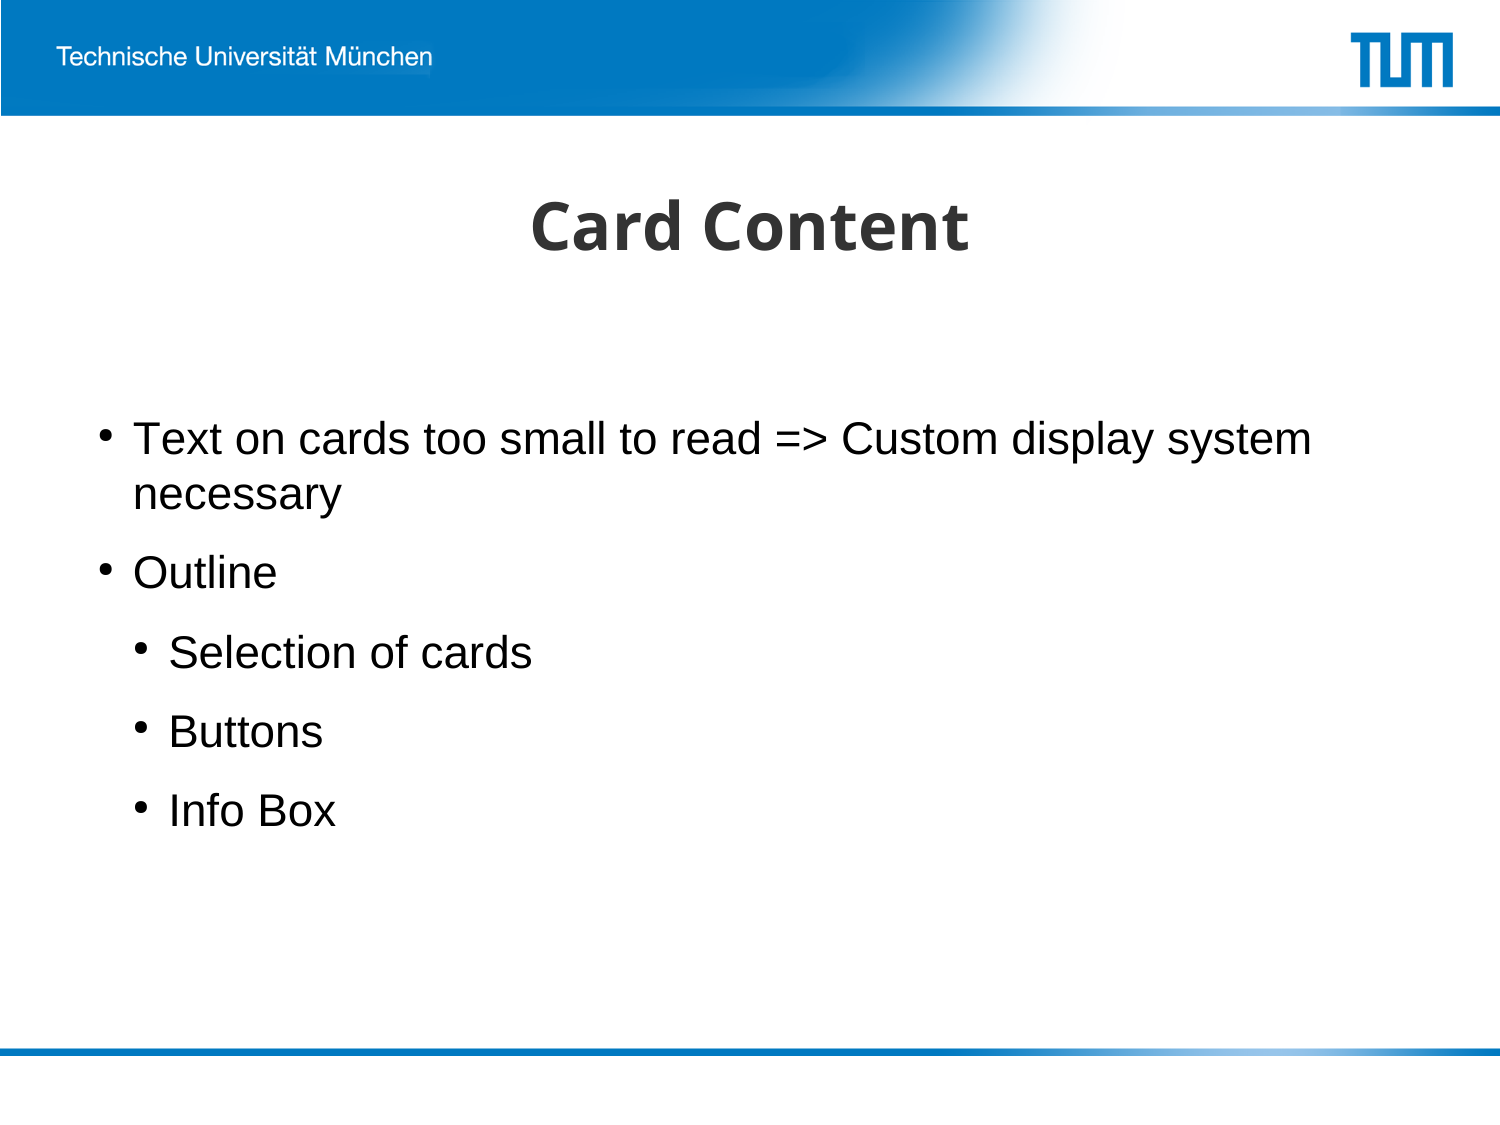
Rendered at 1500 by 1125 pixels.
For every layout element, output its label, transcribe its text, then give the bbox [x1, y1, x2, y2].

text_box Card Content [53, 125, 1447, 324]
text_box Text on cards too small to read => Custom display system necessary Outline Selection of cards Buttons Info Box [82, 401, 1418, 1002]
picture [0, 0, 1500, 1125]
